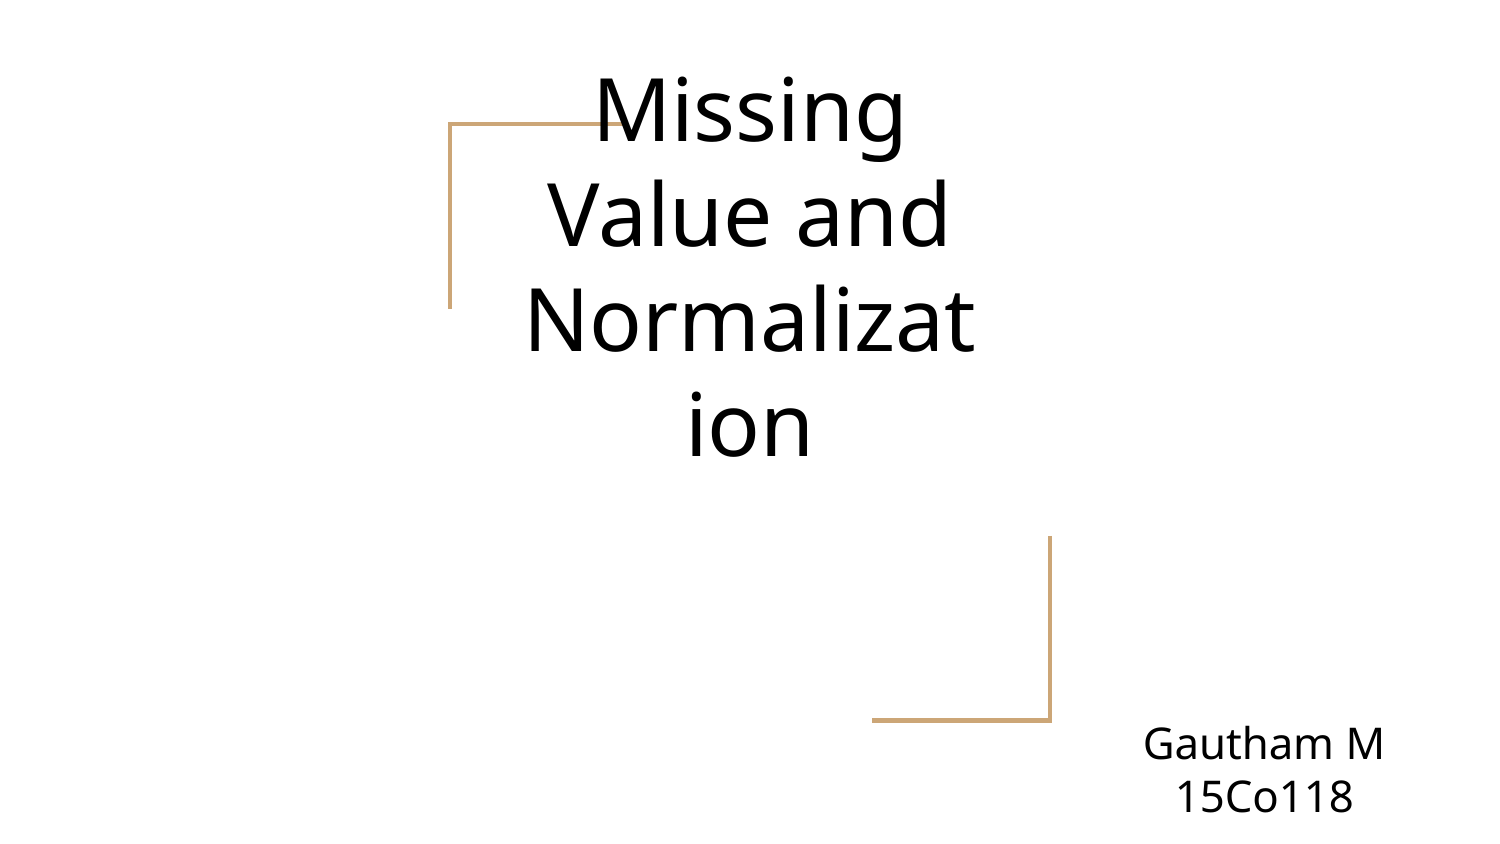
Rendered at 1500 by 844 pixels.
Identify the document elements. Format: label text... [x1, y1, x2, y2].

title Missing Value and Normalization [499, 236, 1001, 490]
subtitle Gautham M 15Co118 [1044, 701, 1485, 832]
